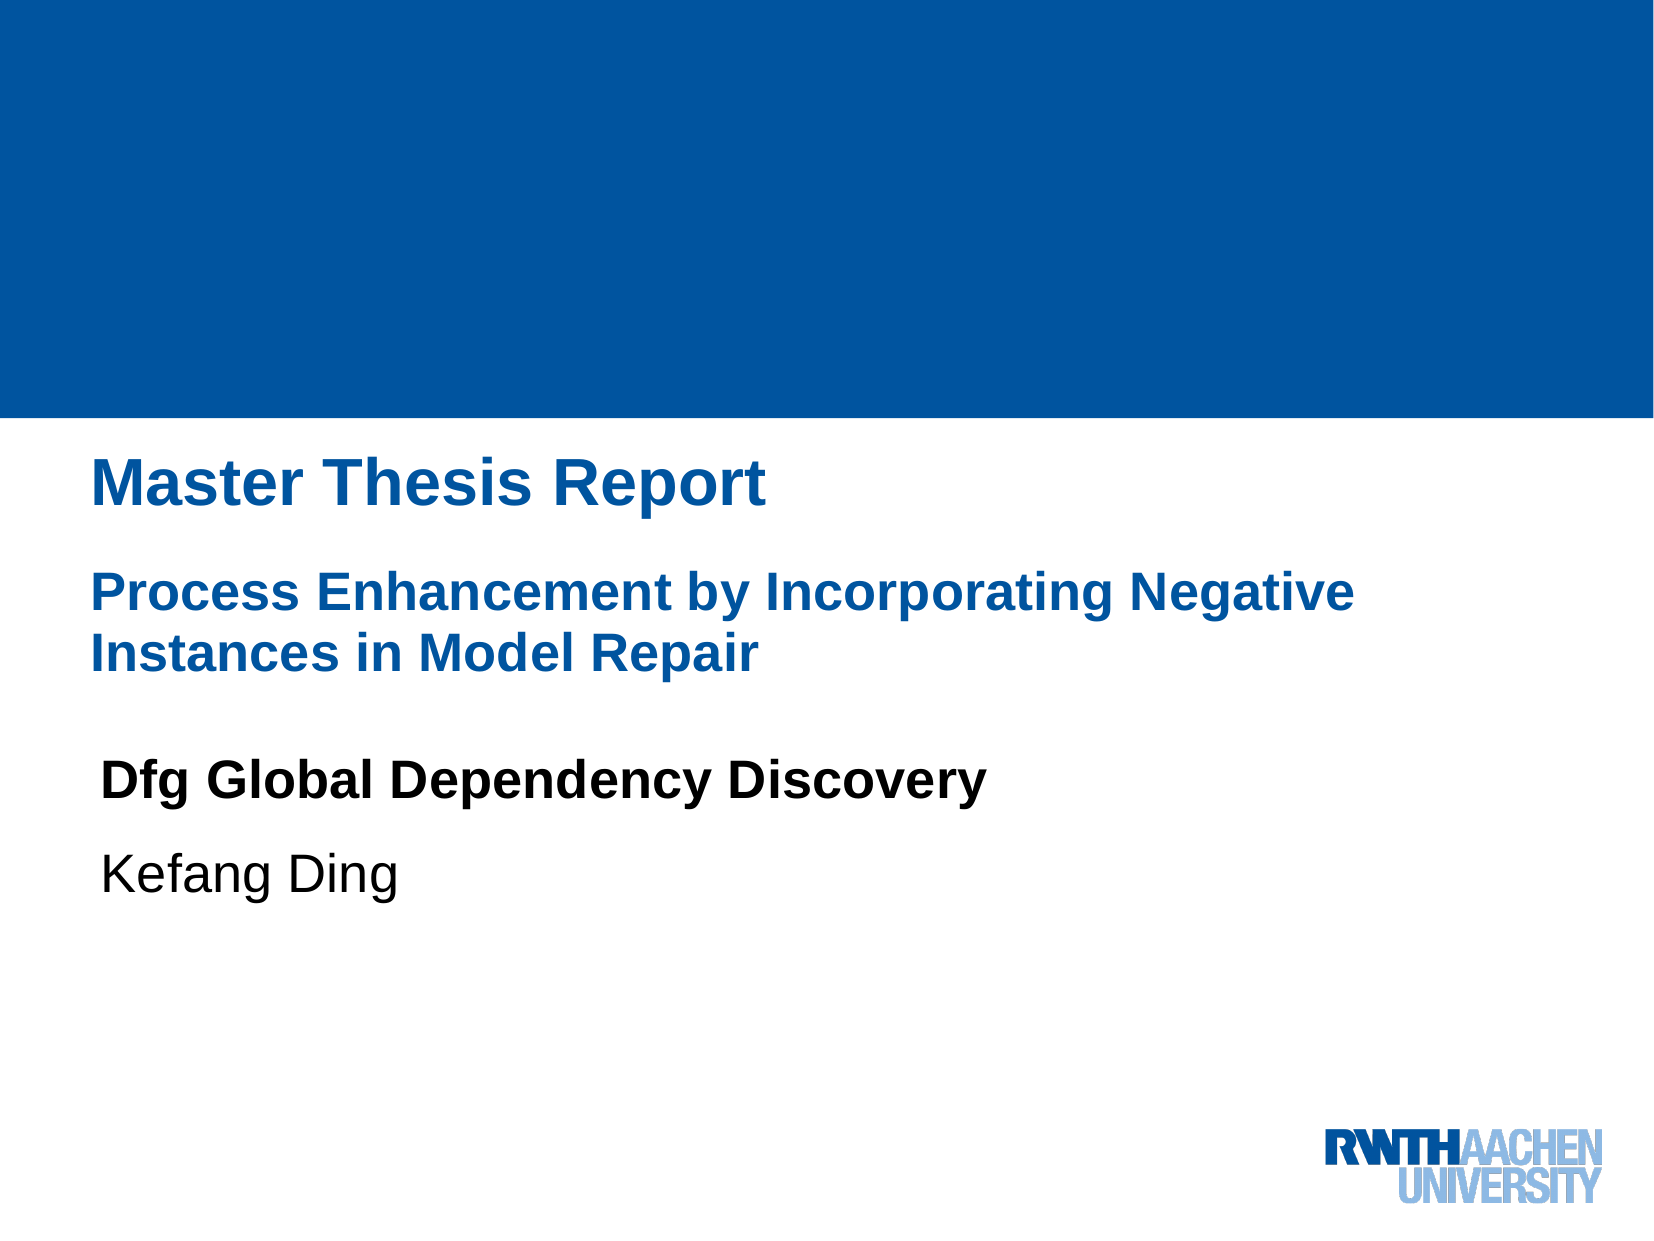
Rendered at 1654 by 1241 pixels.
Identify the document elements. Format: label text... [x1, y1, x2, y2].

list Dfg Global Dependency Discovery Kefang Ding [30, 750, 1519, 1036]
title Master Thesis Report Process Enhancement by Incorporating Negative Instances in Model Repair [90, 444, 1550, 725]
picture [1302, 1092, 1625, 1240]
